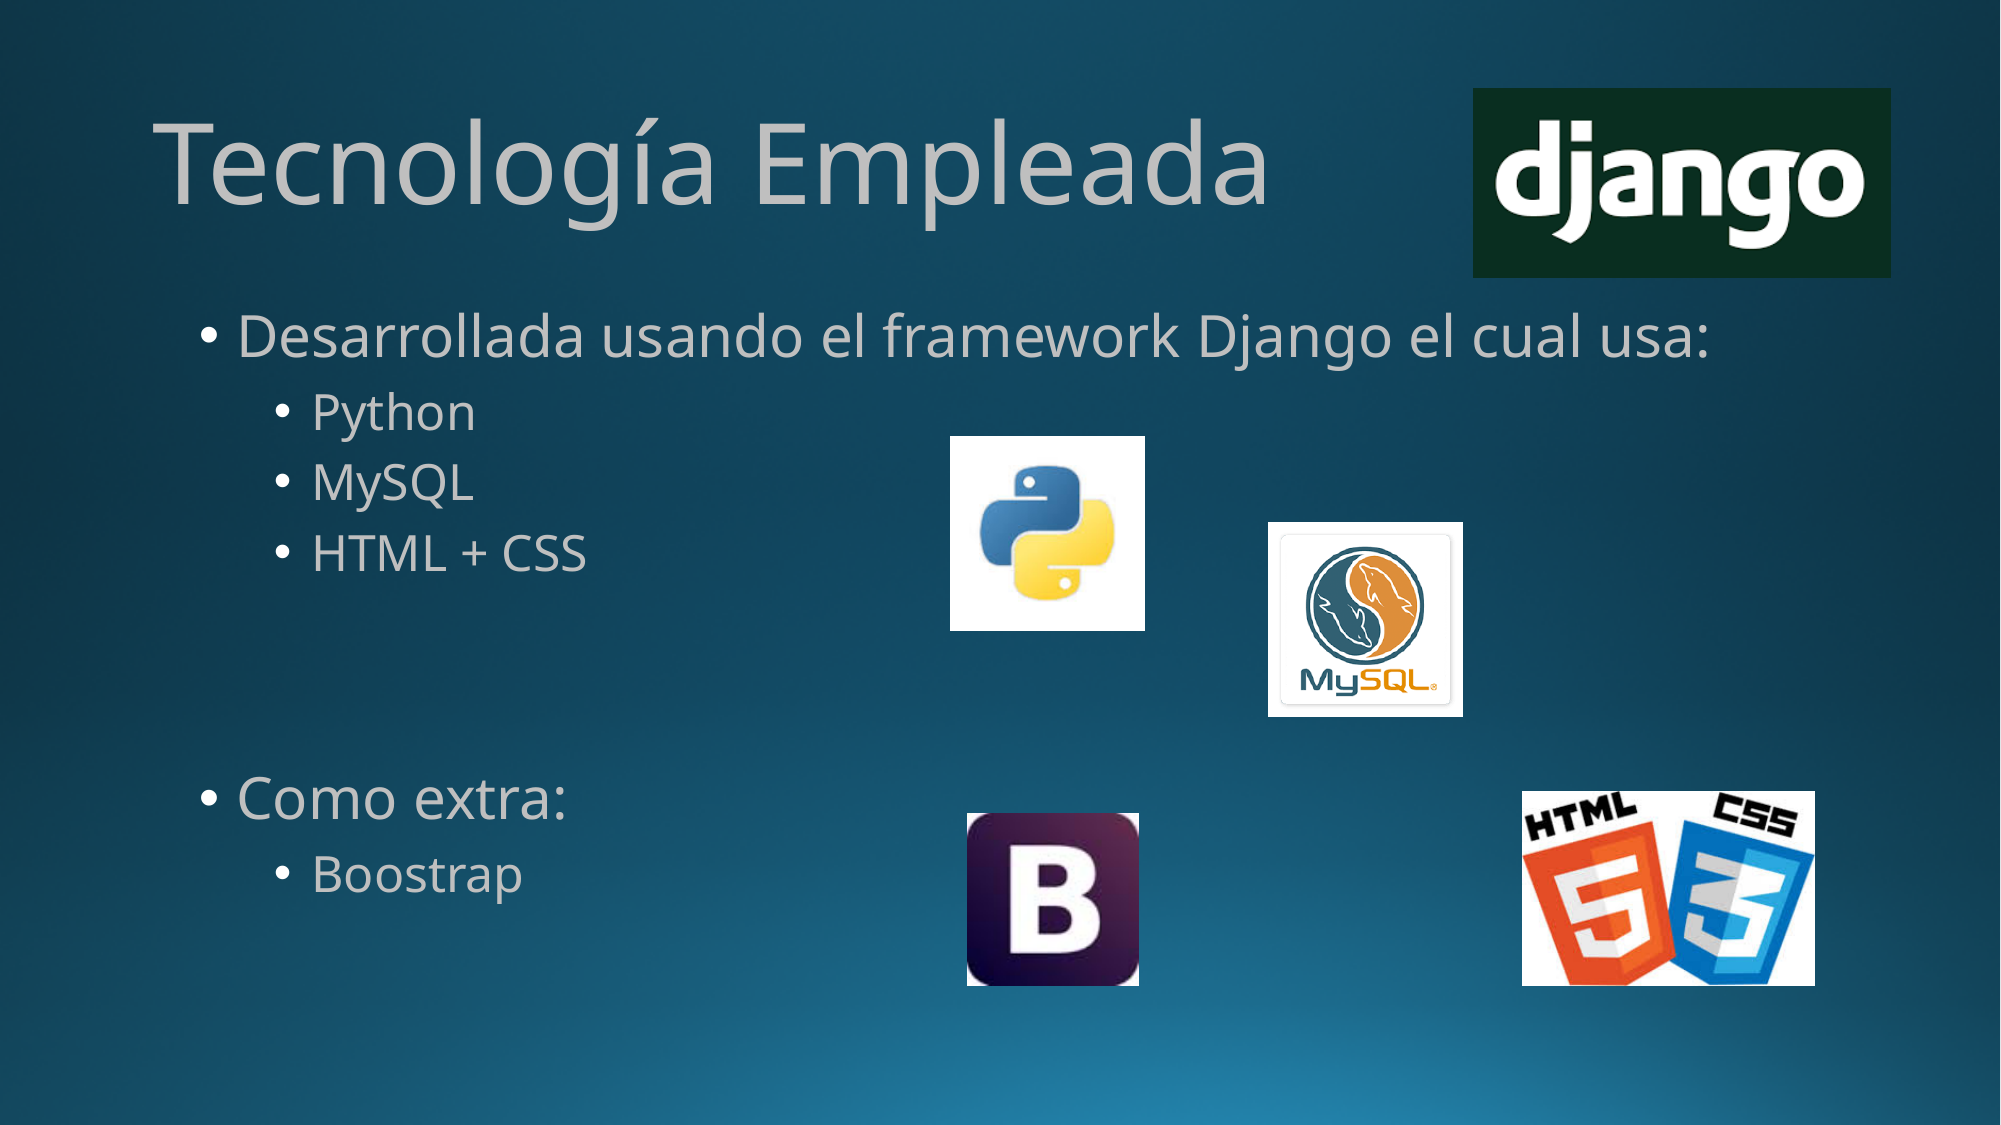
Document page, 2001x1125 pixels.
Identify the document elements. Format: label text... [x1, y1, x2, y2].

picture [0, 0, 2001, 1125]
list Desarrollada usando el framework Django el cual usa: Python MySQL HTML + CSS Como extra: Boostrap [183, 299, 1863, 1014]
title Tecnología Empleada [137, 59, 1863, 278]
